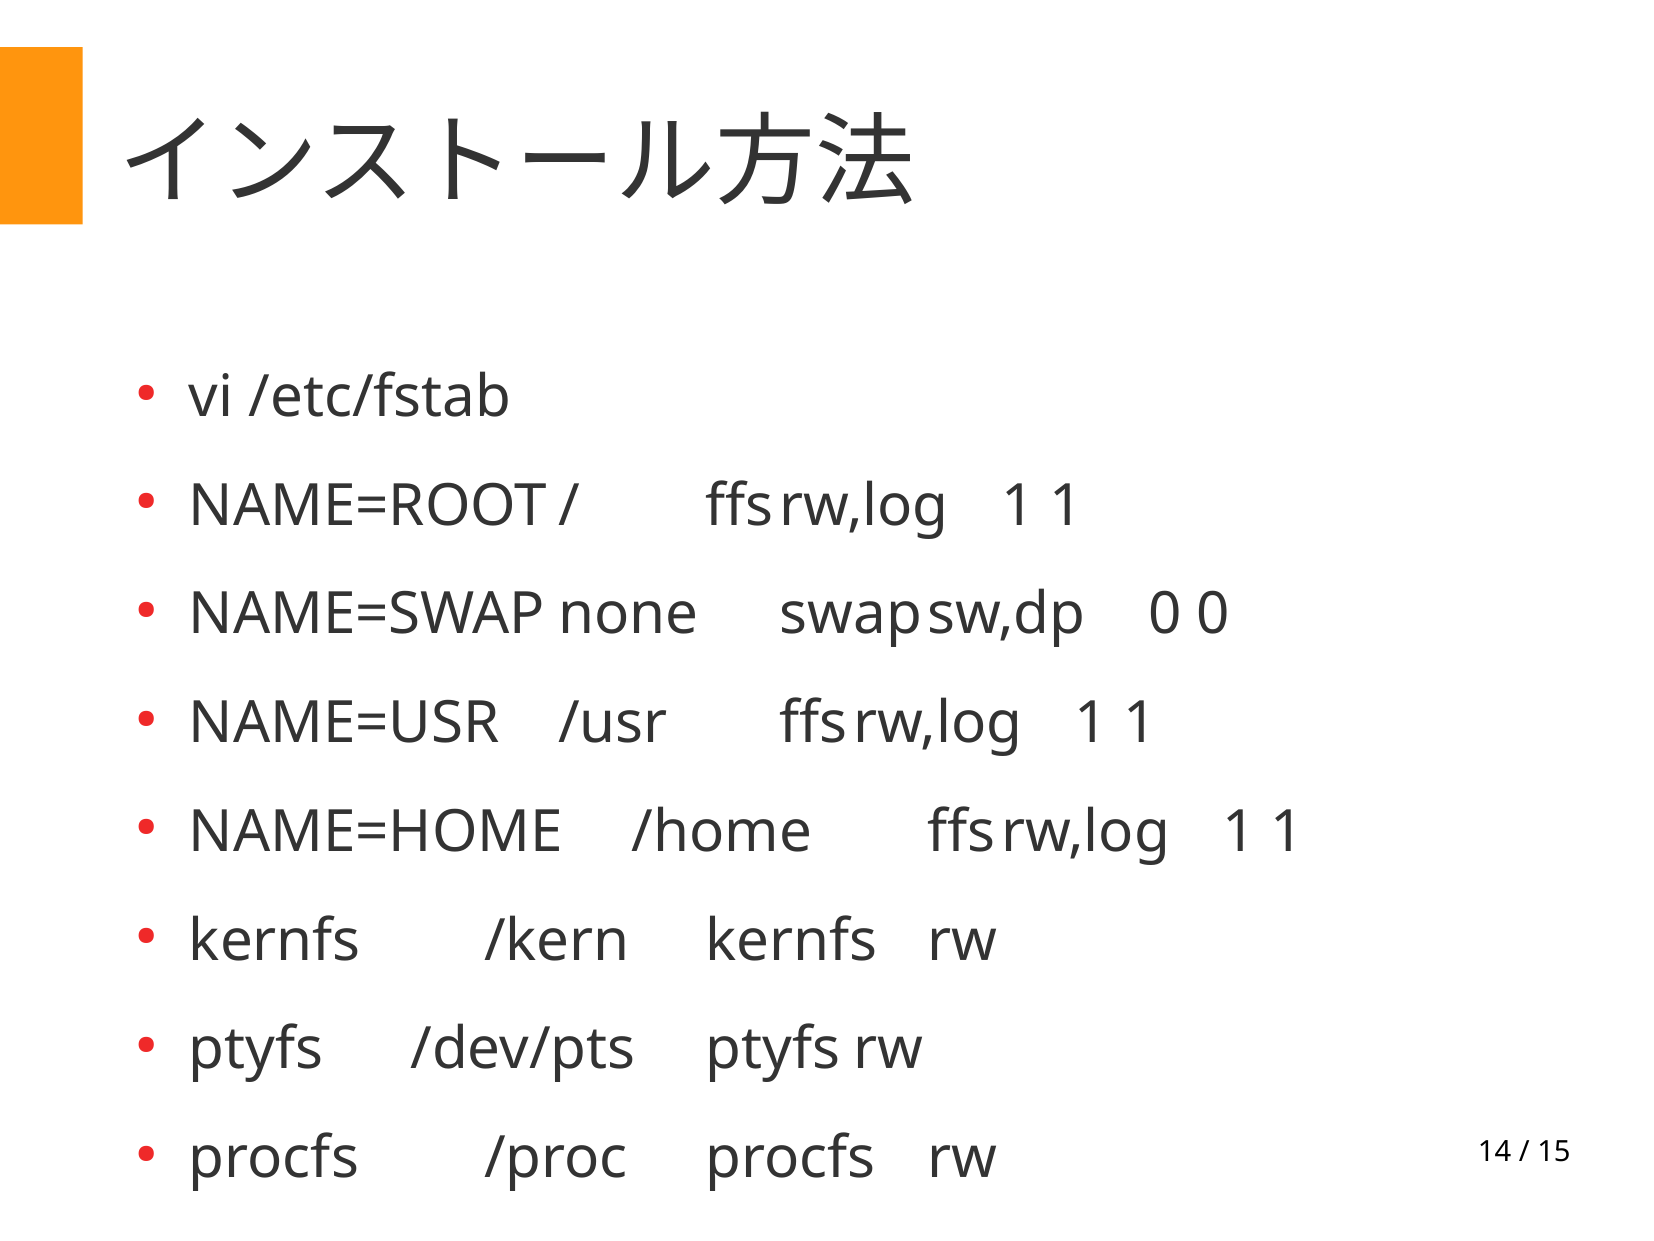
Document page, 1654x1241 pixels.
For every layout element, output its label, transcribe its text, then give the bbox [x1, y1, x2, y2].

list vi /etc/fstab NAME=ROOT / ffs rw,log 1 1 NAME=SWAP none swap sw,dp 0 0 NAME=USR /usr ffs rw,log 1 1 NAME=HOME /home ffs rw,log 1 1 kernfs /kern kernfs rw ptyfs /dev/pts ptyfs rw procfs /proc procfs rw tmpfs /var/shm tmpfs rw,-m1777,-sram%25 vi /etc/rc.conf rc_configured=YES [118, 354, 1536, 1074]
title インストール方法 [118, 49, 1571, 257]
